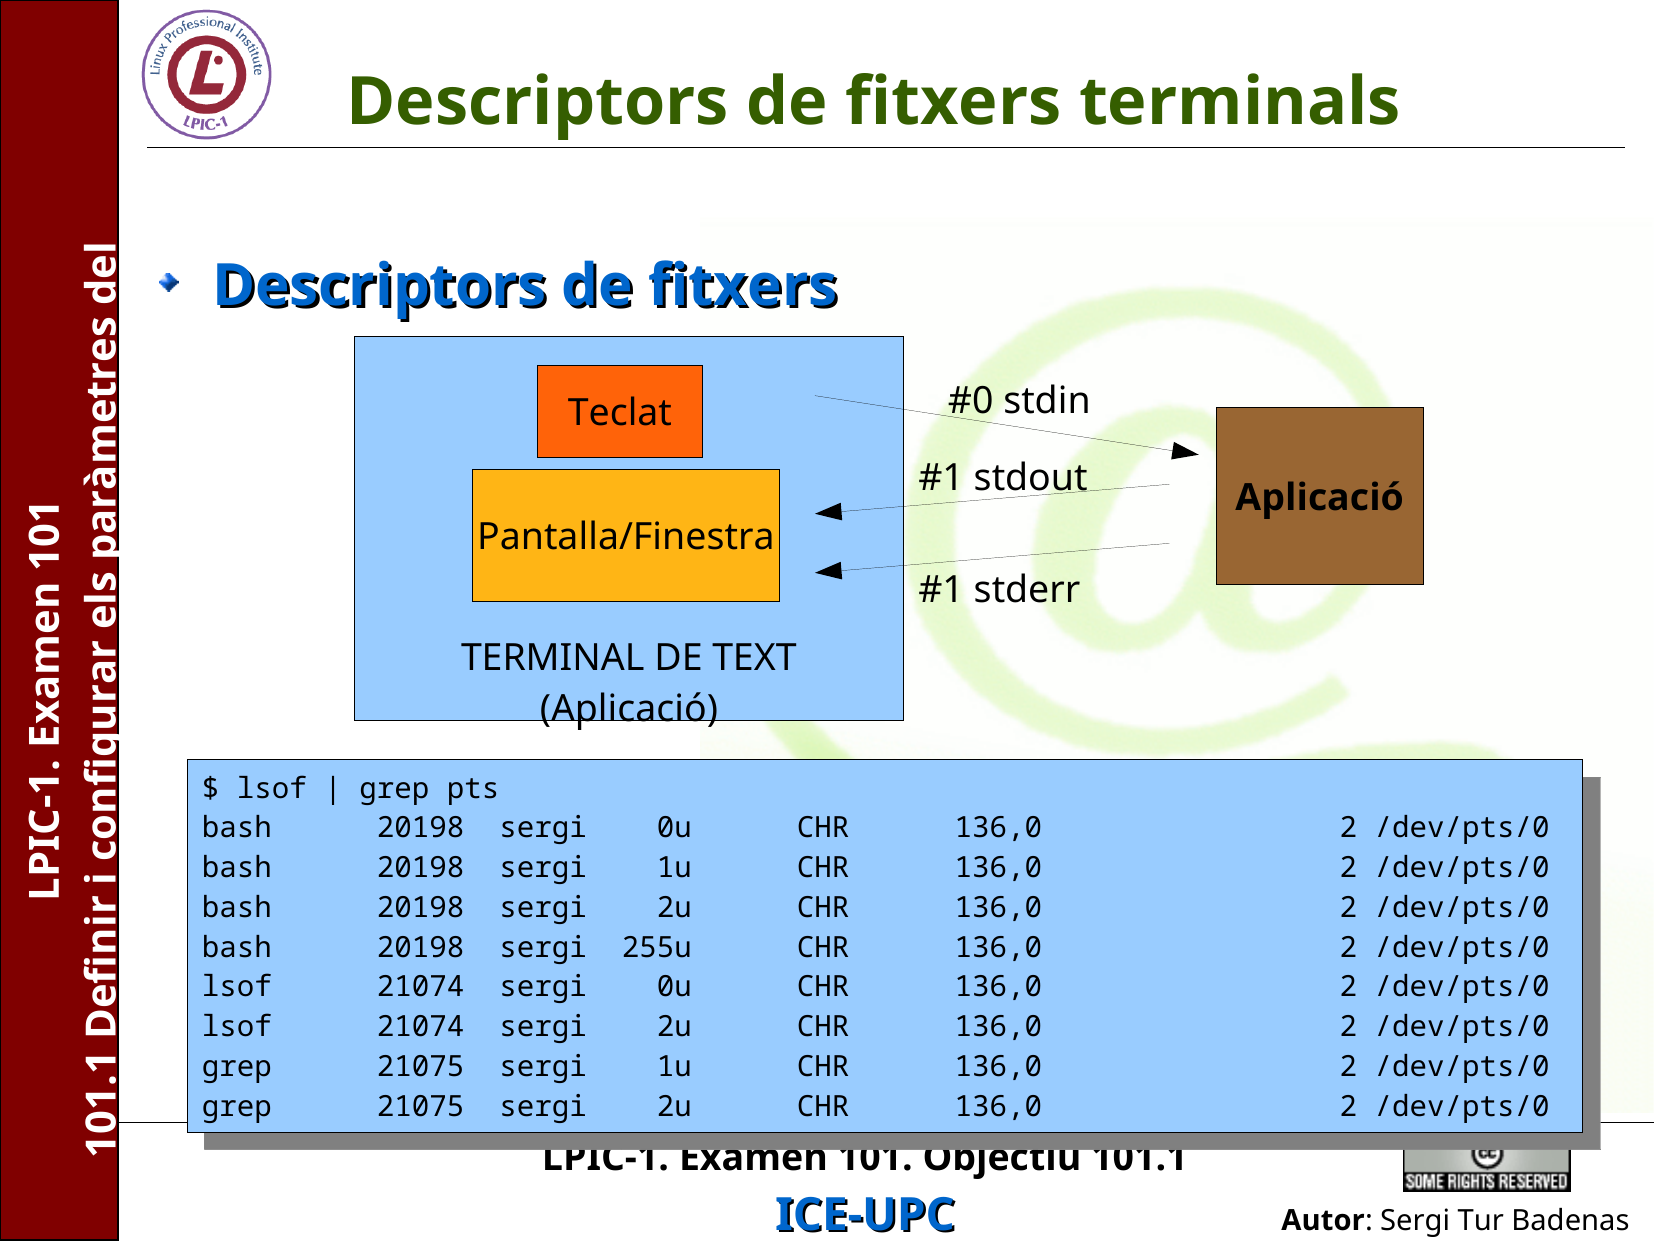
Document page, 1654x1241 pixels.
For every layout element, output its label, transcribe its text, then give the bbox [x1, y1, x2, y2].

text_box $ lsof | grep pts bash 20198 sergi 0u CHR 136,0 2 /dev/pts/0 bash 20198 sergi 1u CHR 136,0 2 /dev/pts/0 bash 20198 sergi 2u CHR 136,0 2 /dev/pts/0 bash 20198 sergi 255u CHR 136,0 2 /dev/pts/0 lsof 21074 sergi 0u CHR 136,0 2 /dev/pts/0 lsof 21074 sergi 2u CHR 136,0 2 /dev/pts/0 grep 21075 sergi 1u CHR 136,0 2 /dev/pts/0 grep 21075 sergi 2u CHR 136,0 2 /dev/pts/0 [187, 759, 1583, 1083]
text_box Teclat [537, 365, 703, 458]
title Descriptors de fitxers terminals [129, 49, 1619, 148]
text_box TERMINAL DE TEXT (Aplicació) [354, 336, 904, 721]
text_box #1 stdout [903, 442, 1120, 502]
text_box #0 stdin [933, 366, 1123, 425]
picture [1403, 1150, 1571, 1192]
text_box Aplicació [1216, 407, 1424, 585]
picture [700, 217, 1654, 1113]
text_box Pantalla/Finestra [472, 469, 780, 602]
list Descriptors de fitxers [141, 242, 1630, 1093]
text_box #1 stderr [903, 555, 1113, 614]
picture [135, 5, 277, 49]
